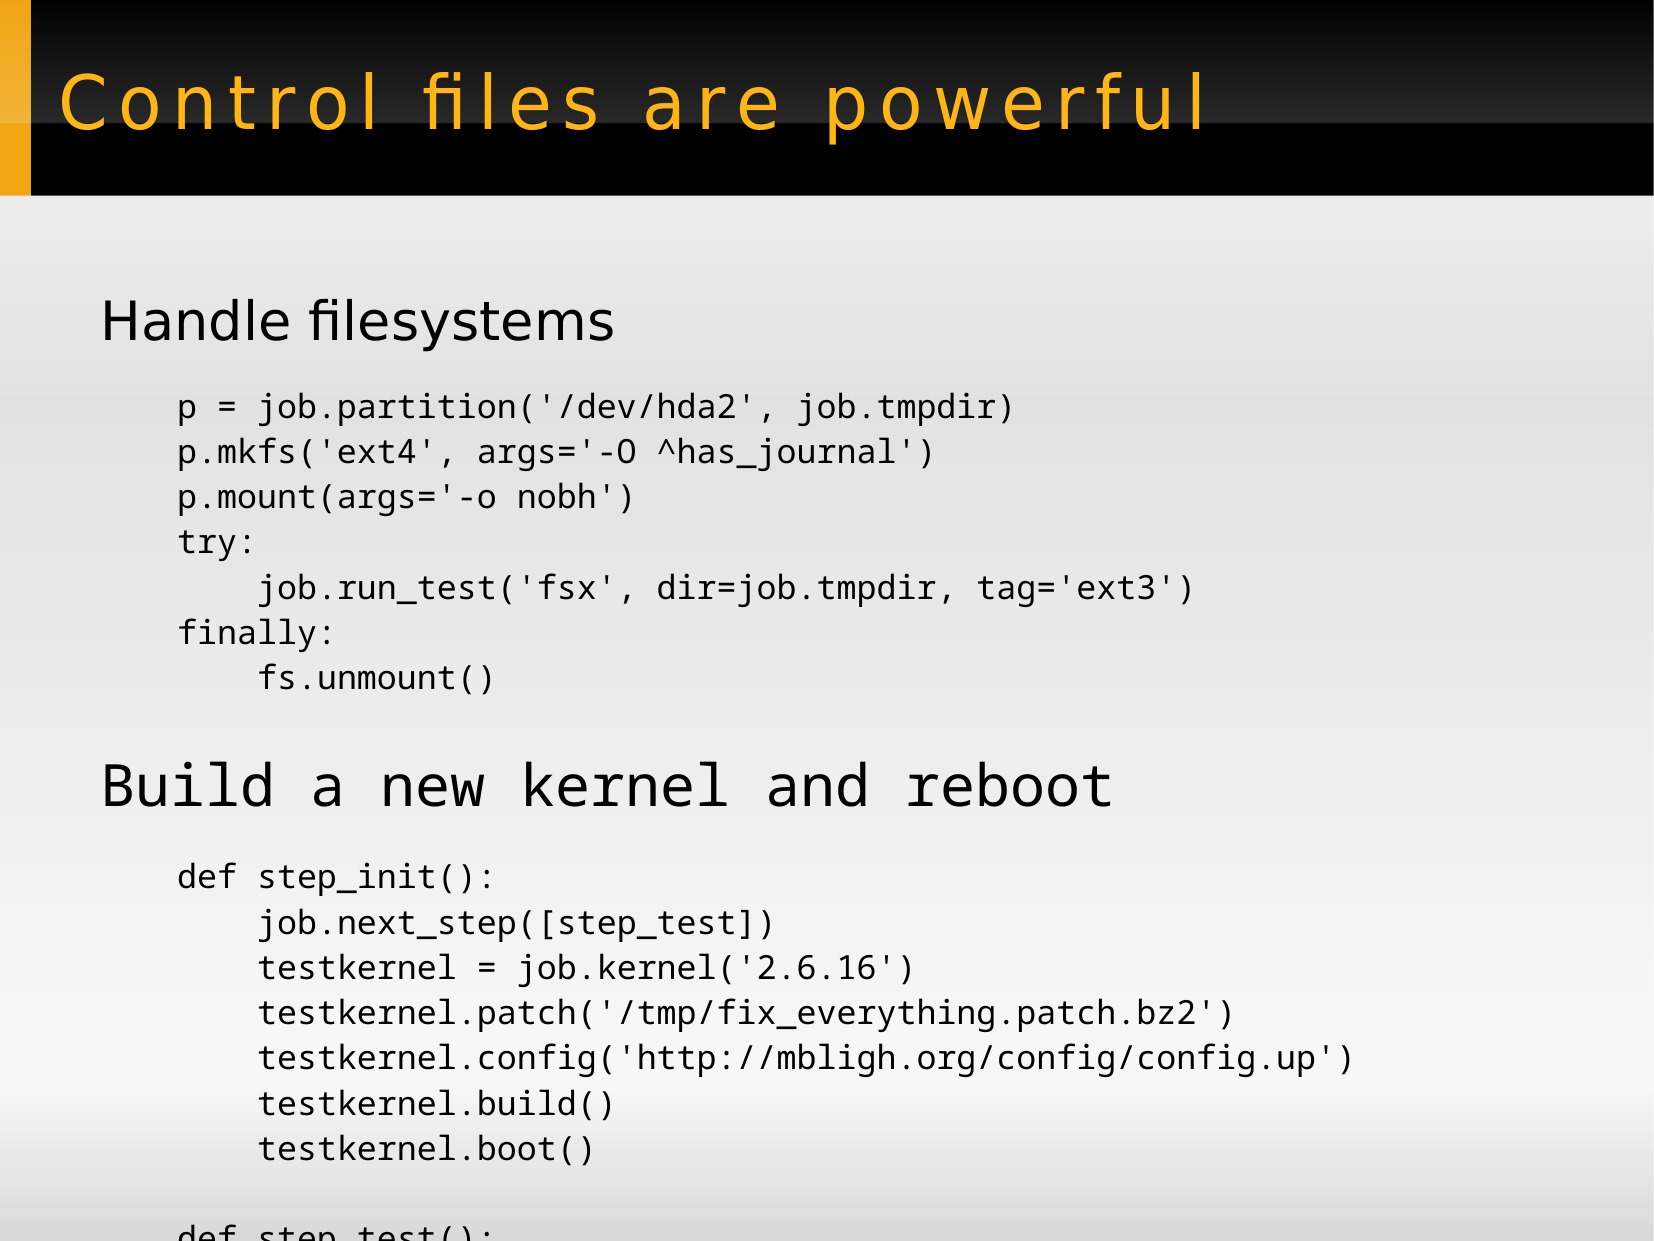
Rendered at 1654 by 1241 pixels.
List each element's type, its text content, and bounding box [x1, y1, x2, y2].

picture [302, 1234, 312, 1239]
picture [202, 1234, 212, 1239]
picture [381, 1234, 391, 1239]
picture [322, 1234, 331, 1241]
picture [0, 0, 1654, 1241]
list Handle filesystems p = job.partition('/dev/hda2', job.tmpdir) p.mkfs('ext4', args='-O ^has_journal') p.mount(args='-o nobh') try: job.run_test('fsx', dir=job.tmpdir, tag='ext3') finally: fs.unmount() Build a new kernel and reboot def step_init(): job.next_step([step_test]) testkernel = job.kernel('2.6.16') testkernel.patch('/tmp/fix_everything.patch.bz2') testkernel.config('http://mbligh.org/config/config.up') testkernel.build() testkernel.boot() def step_test(): job.run_test('kernbench', threads=2, iterations=5) [82, 290, 1571, 1201]
title Control files are powerful [59, 29, 1270, 178]
picture [182, 1234, 191, 1241]
